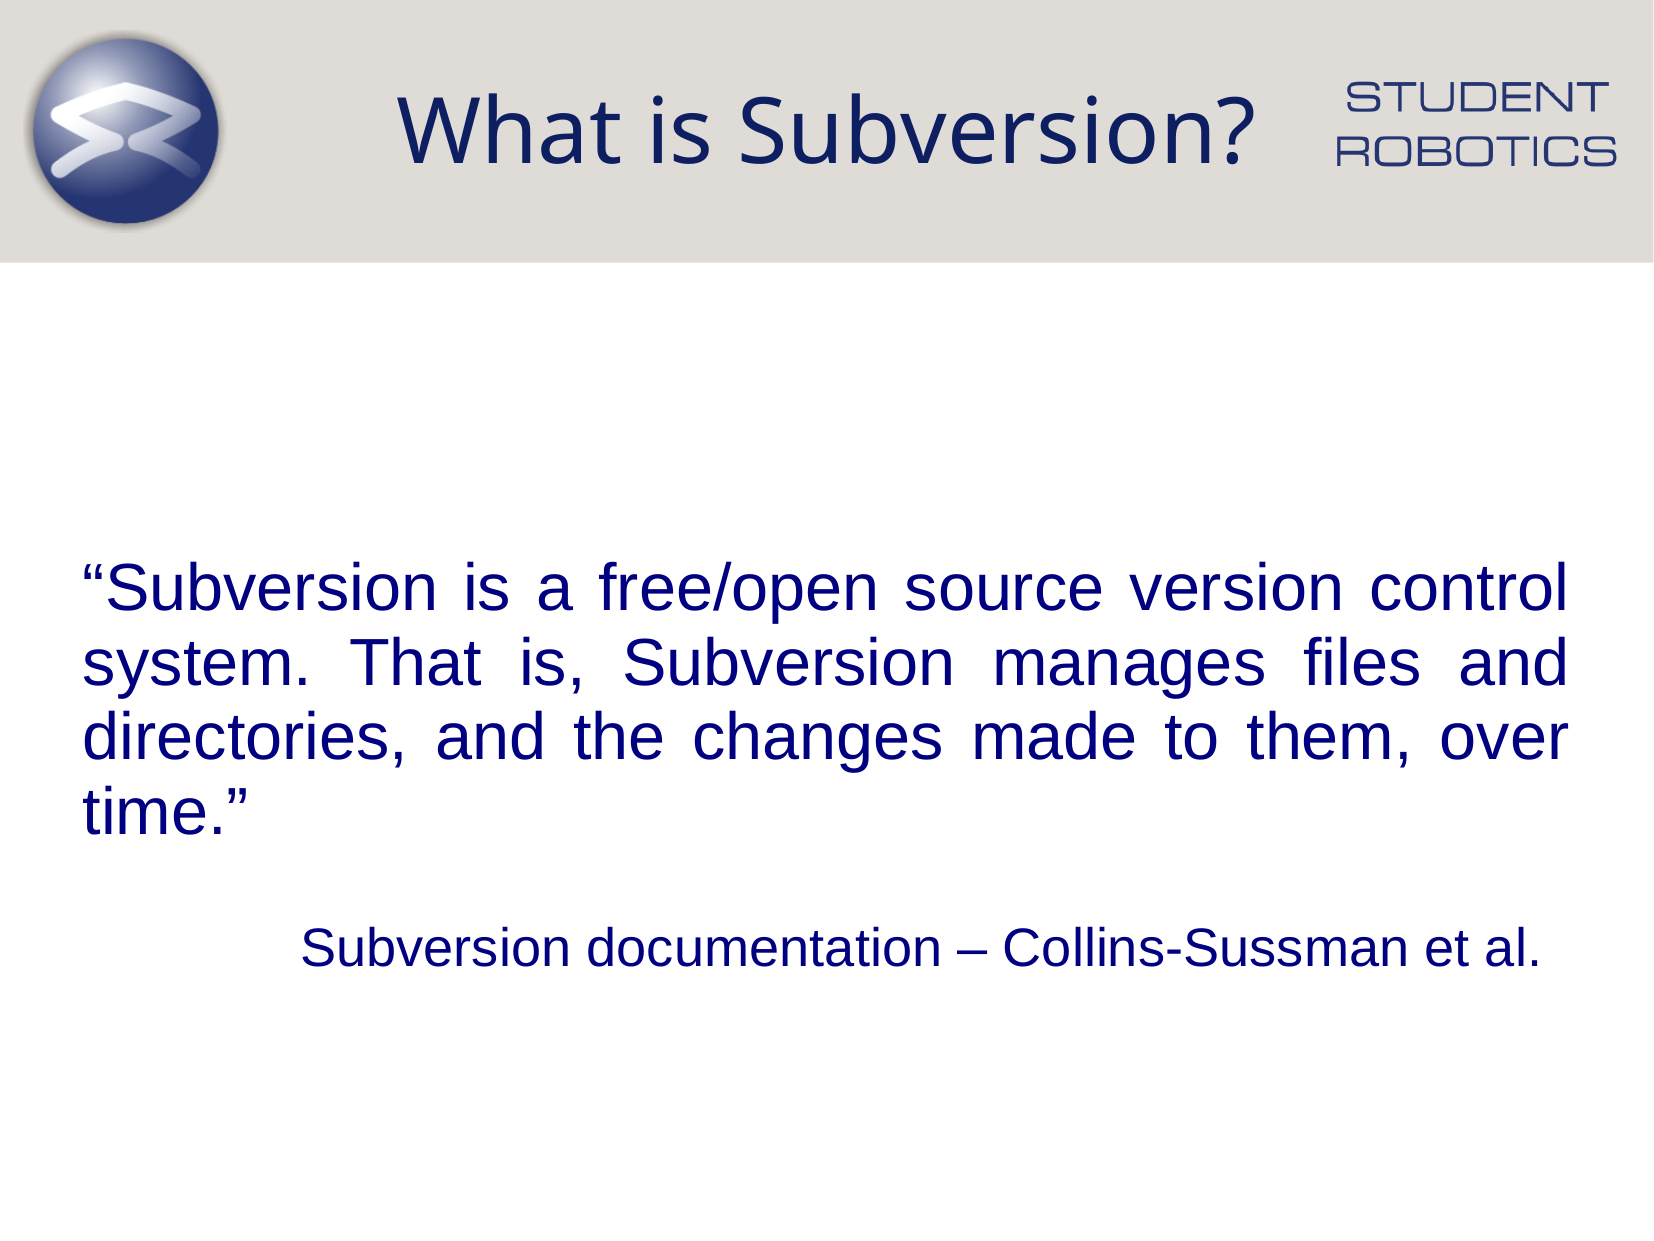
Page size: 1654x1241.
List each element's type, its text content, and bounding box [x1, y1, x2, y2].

subtitle “Subversion is a free/open source version control system. That is, Subversion manages files and directories, and the changes made to them, over time.” [82, 297, 1571, 1102]
picture [9, 19, 82, 245]
picture [1571, 68, 1633, 174]
title What is Subversion? [82, 0, 1571, 257]
text_box Subversion documentation – Collins-Sussman et al. [300, 917, 1545, 986]
